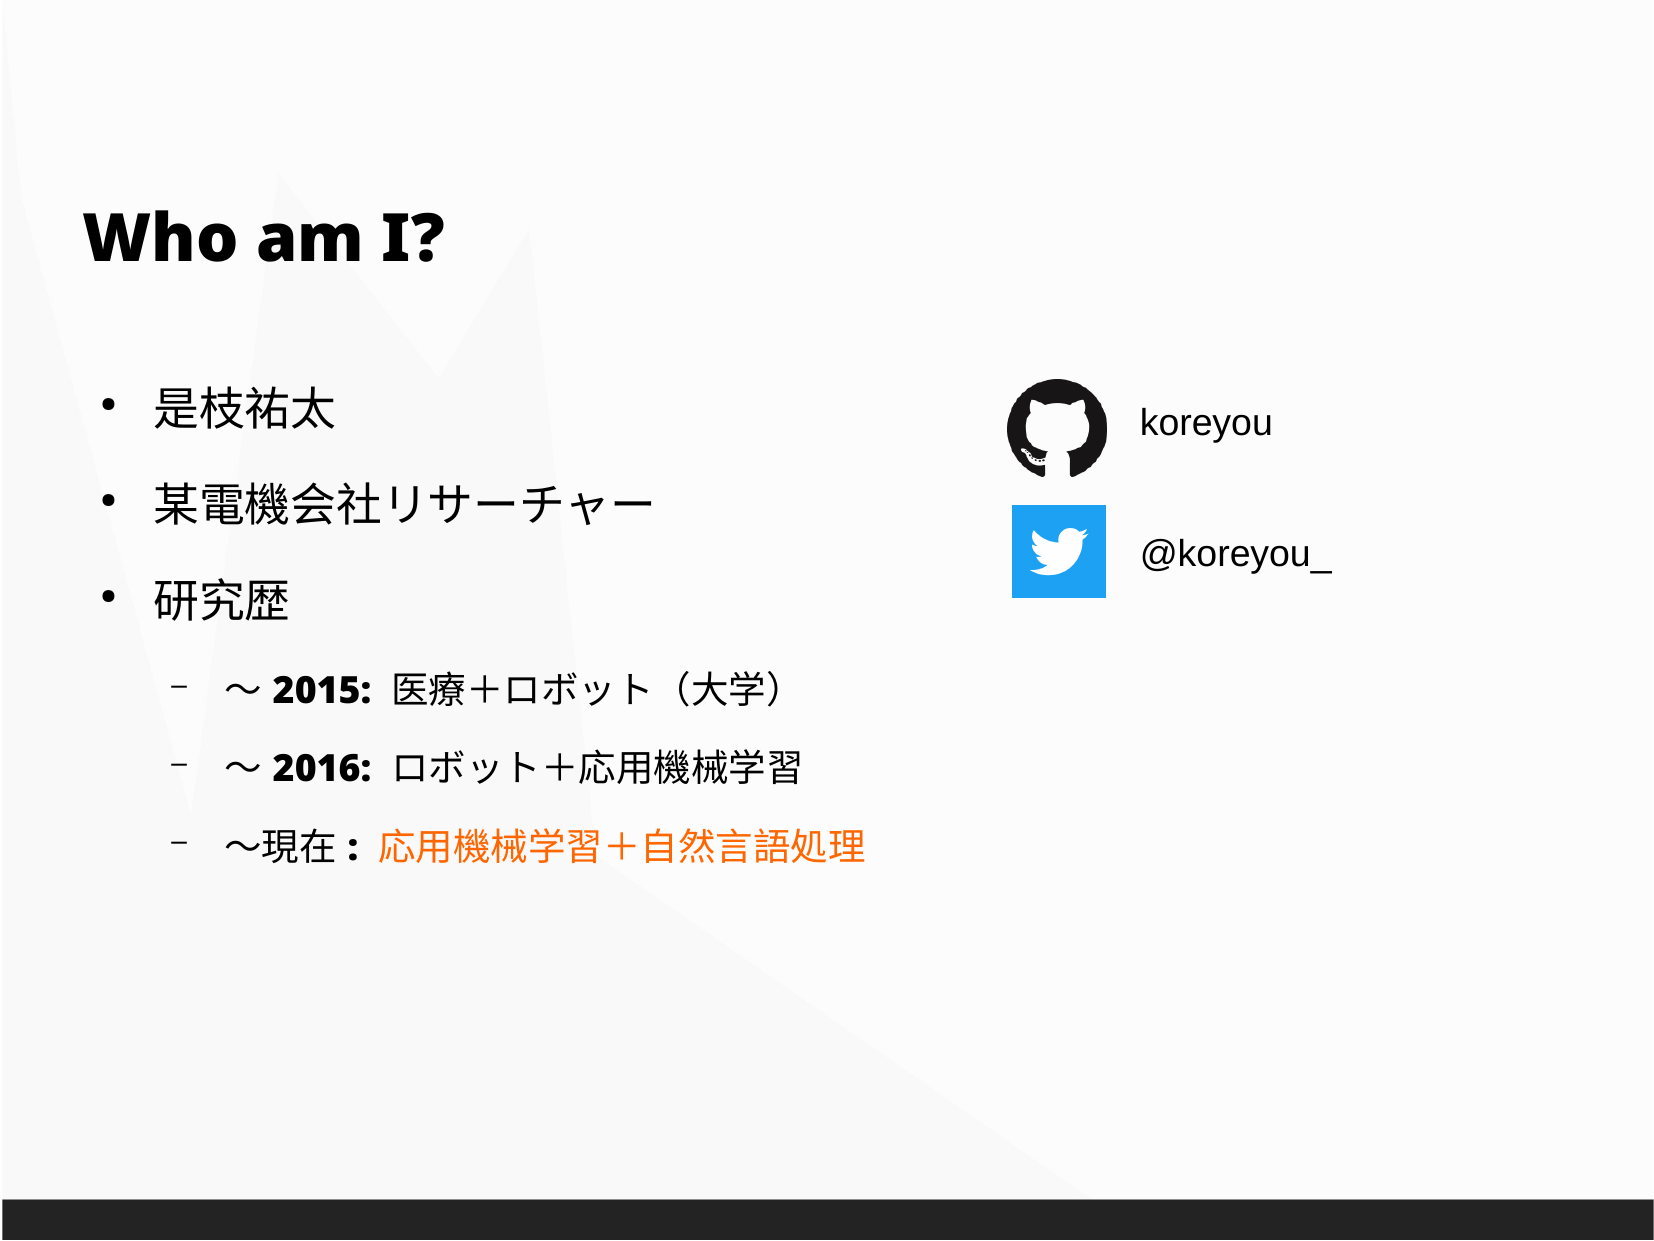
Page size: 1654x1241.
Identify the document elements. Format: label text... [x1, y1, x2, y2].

list 是枝祐太 某電機会社リサーチャー 研究歴 〜2015: 医療＋ロボット（大学） 〜2016: ロボット＋応用機械学習 〜現在: 応用機械学習＋自然言語処理 [82, 372, 1571, 1013]
text_box @koreyou_ [1125, 525, 1347, 582]
picture [2, 0, 1654, 1241]
text_box koreyou [1125, 394, 1288, 452]
title Who am I? [82, 139, 1571, 332]
